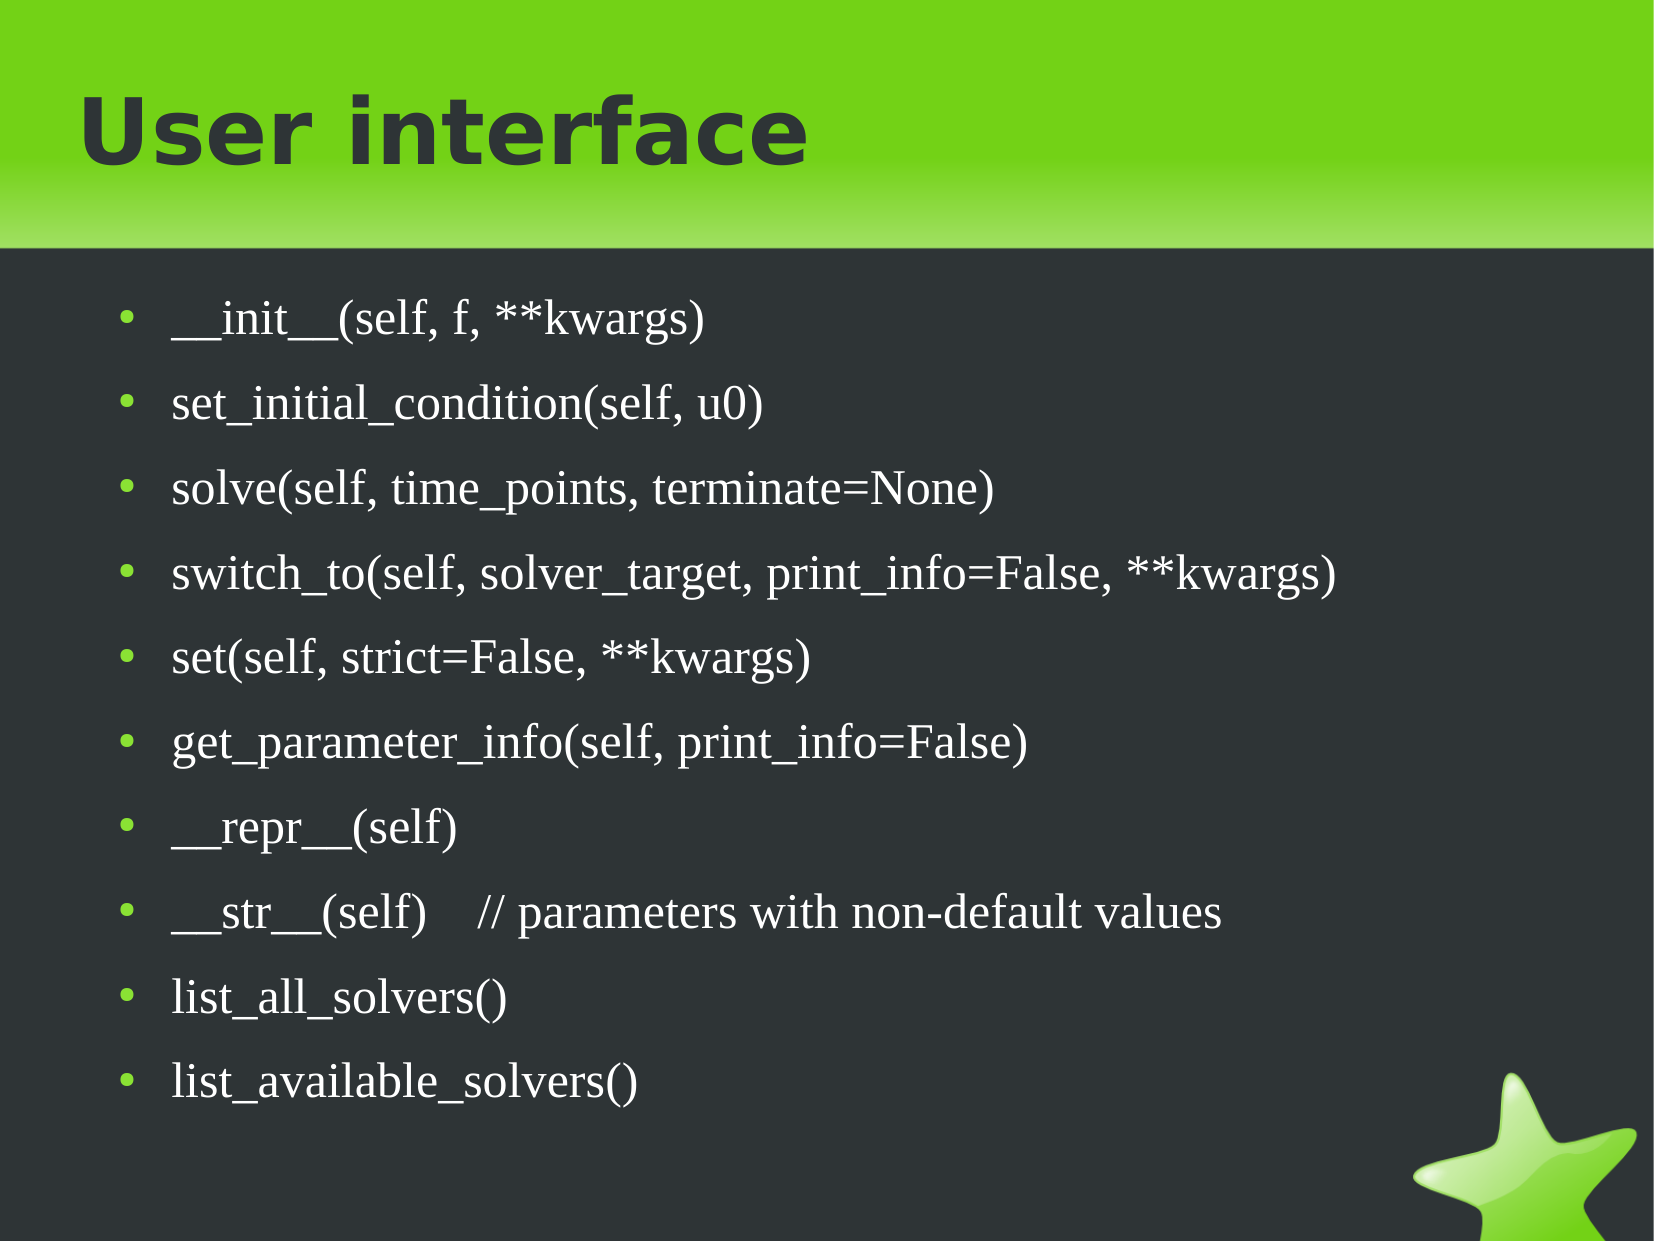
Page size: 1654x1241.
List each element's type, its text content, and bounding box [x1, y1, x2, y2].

title User interface [76, 29, 1565, 237]
list __init__(self, f, **kwargs) set_initial_condition(self, u0) solve(self, time_points, terminate=None) switch_to(self, solver_target, print_info=False, **kwargs) set(self, strict=False, **kwargs) get_parameter_info(self, print_info=False) __repr__(self) __str__(self) // parameters with non-default values list_all_solvers() list_available_solvers() [82, 290, 1571, 1161]
picture [0, 0, 1654, 1241]
